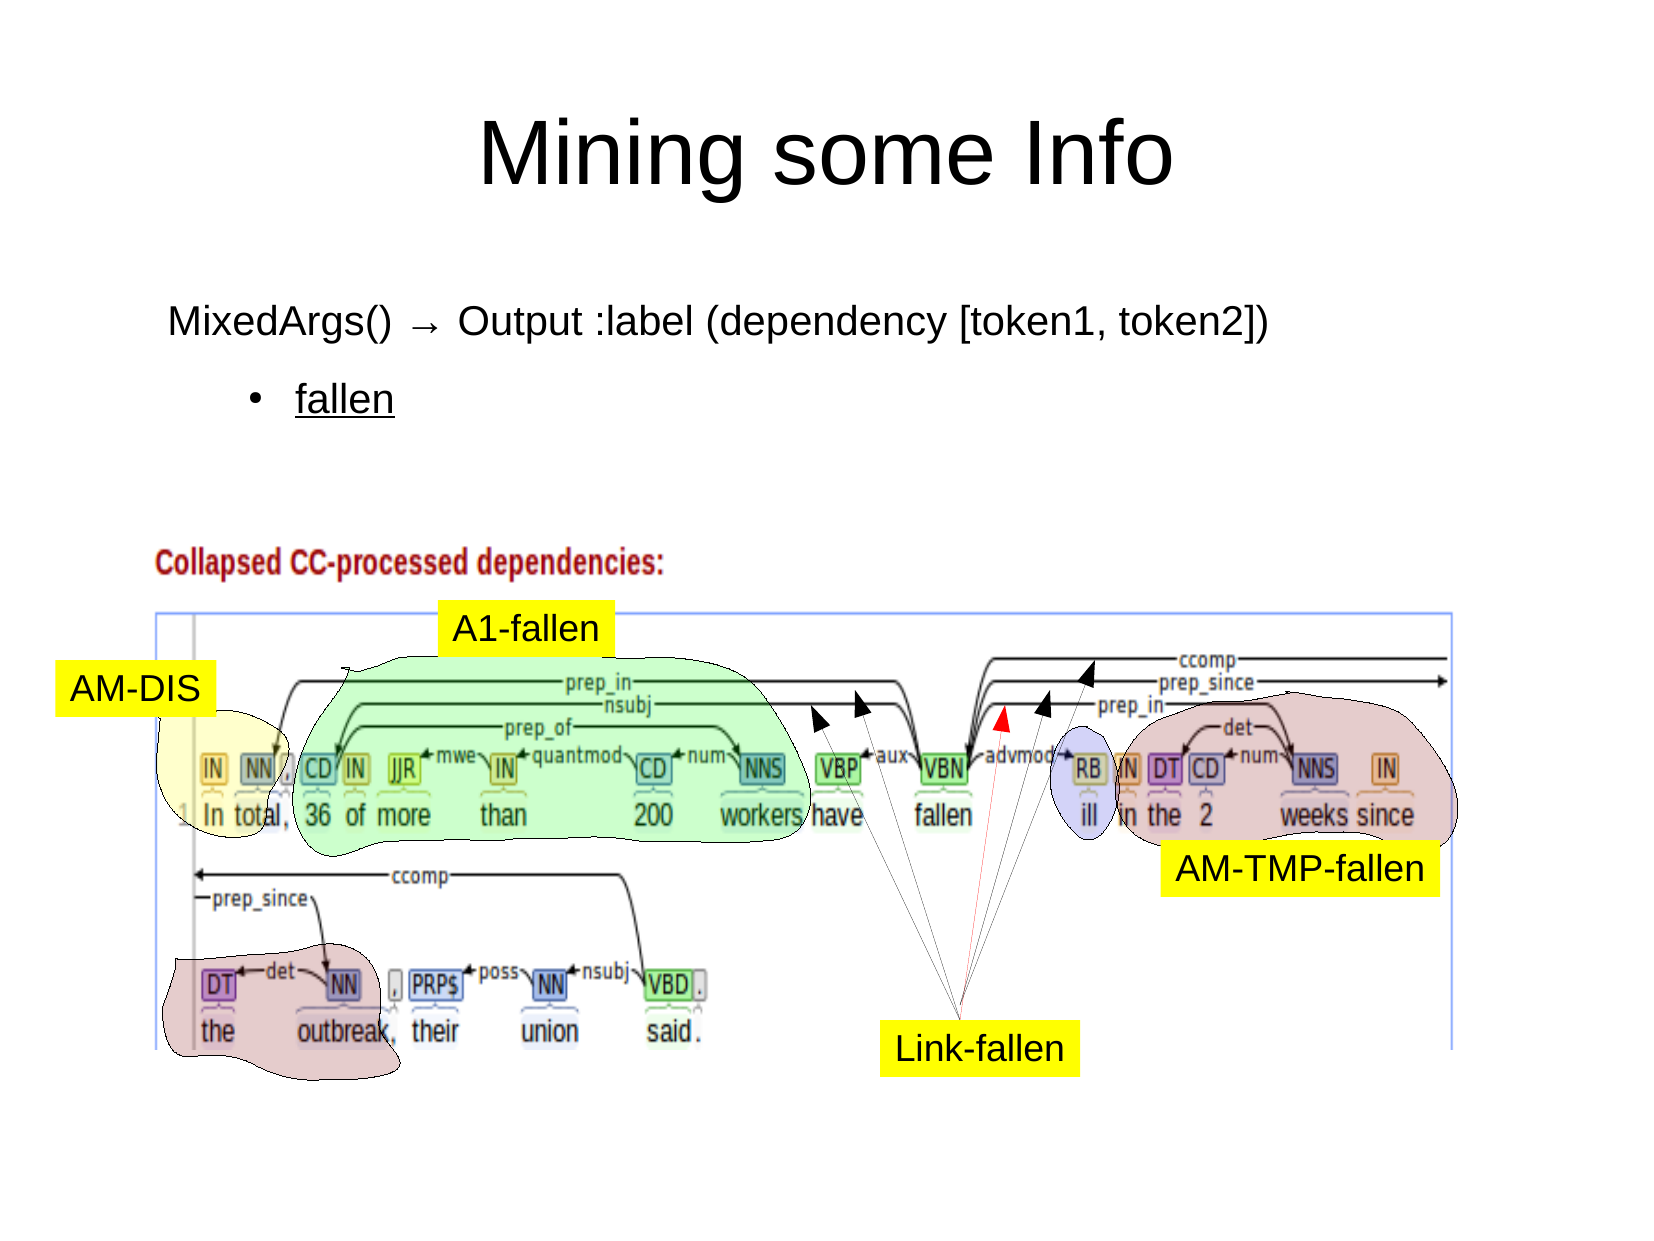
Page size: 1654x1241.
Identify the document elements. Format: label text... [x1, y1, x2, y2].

text_box [1050, 734, 1065, 772]
text_box AM-TMP-fallen [1160, 840, 1441, 897]
picture [961, 778, 1455, 1051]
text_box [292, 656, 811, 857]
text_box [162, 943, 401, 1081]
text_box A1-fallen [437, 600, 616, 657]
text_box Link-fallen [880, 1020, 1081, 1077]
text_box AM-DIS [55, 660, 217, 717]
list MixedArgs() → Output :label (dependency [token1, token2]) fallen [82, 290, 1538, 436]
text_box [156, 710, 290, 838]
picture [1267, 832, 1381, 840]
text_box [1050, 691, 1458, 846]
picture [150, 520, 1455, 1051]
title Mining some Info [82, 49, 1571, 257]
